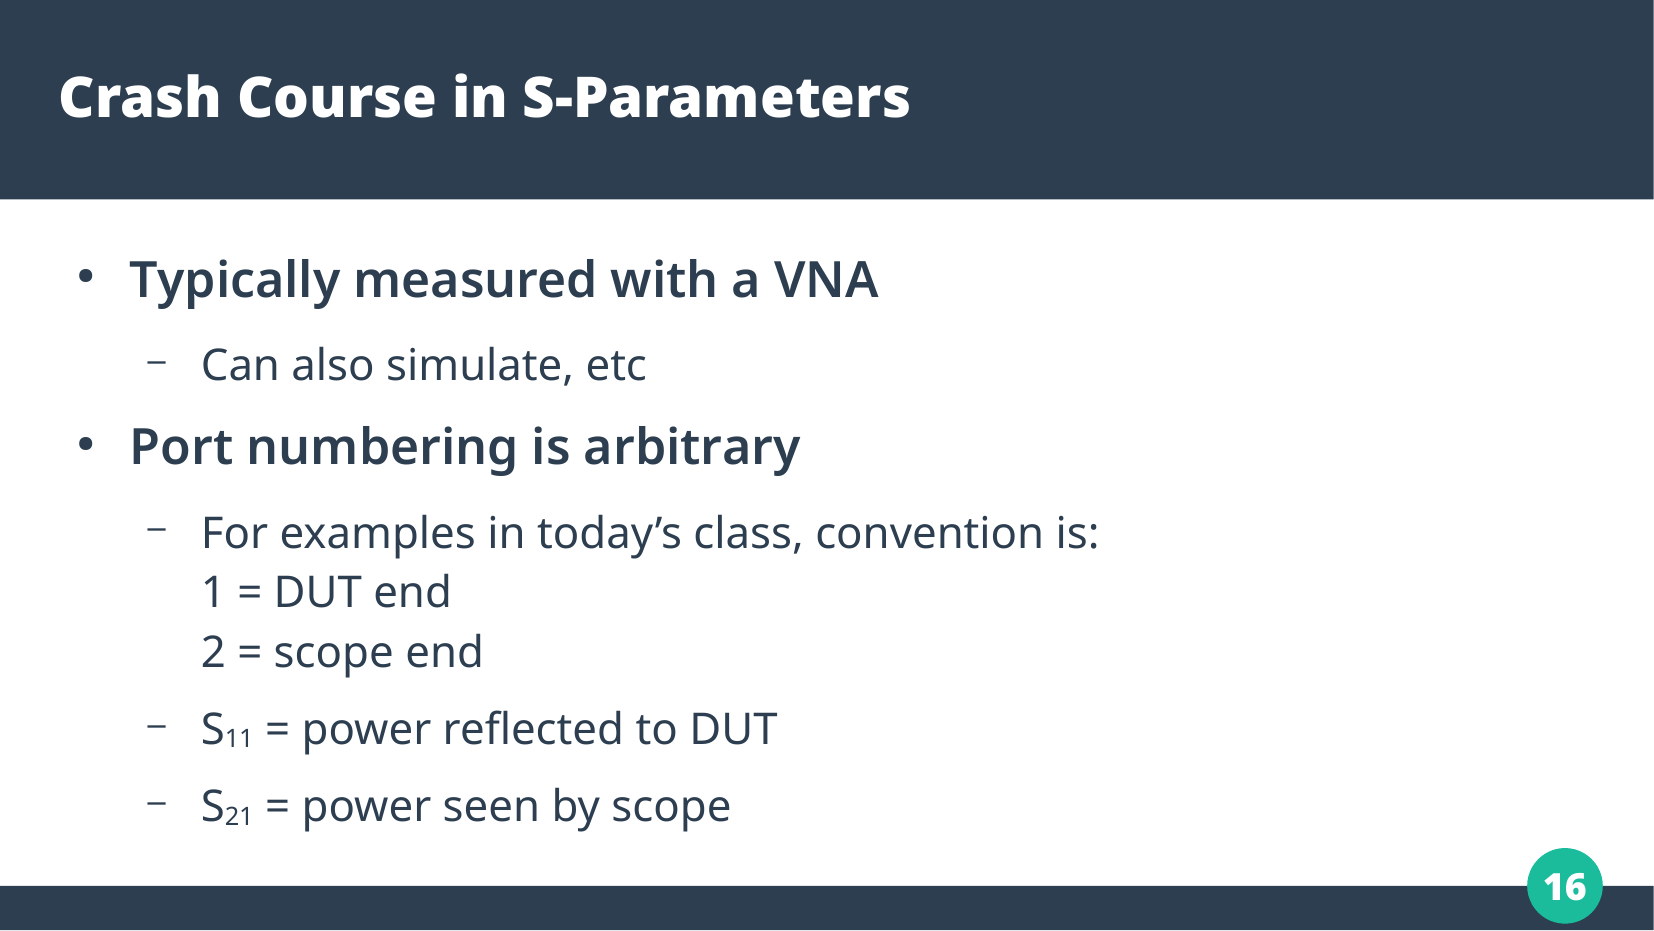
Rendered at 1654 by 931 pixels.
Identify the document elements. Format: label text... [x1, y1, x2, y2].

list Typically measured with a VNA Can also simulate, etc Port numbering is arbitrary For examples in today’s class, convention is: 1 = DUT end 2 = scope end S11 = power reflected to DUT S21 = power seen by scope [59, 243, 1595, 864]
title Crash Course in S-Parameters [59, 37, 1595, 155]
